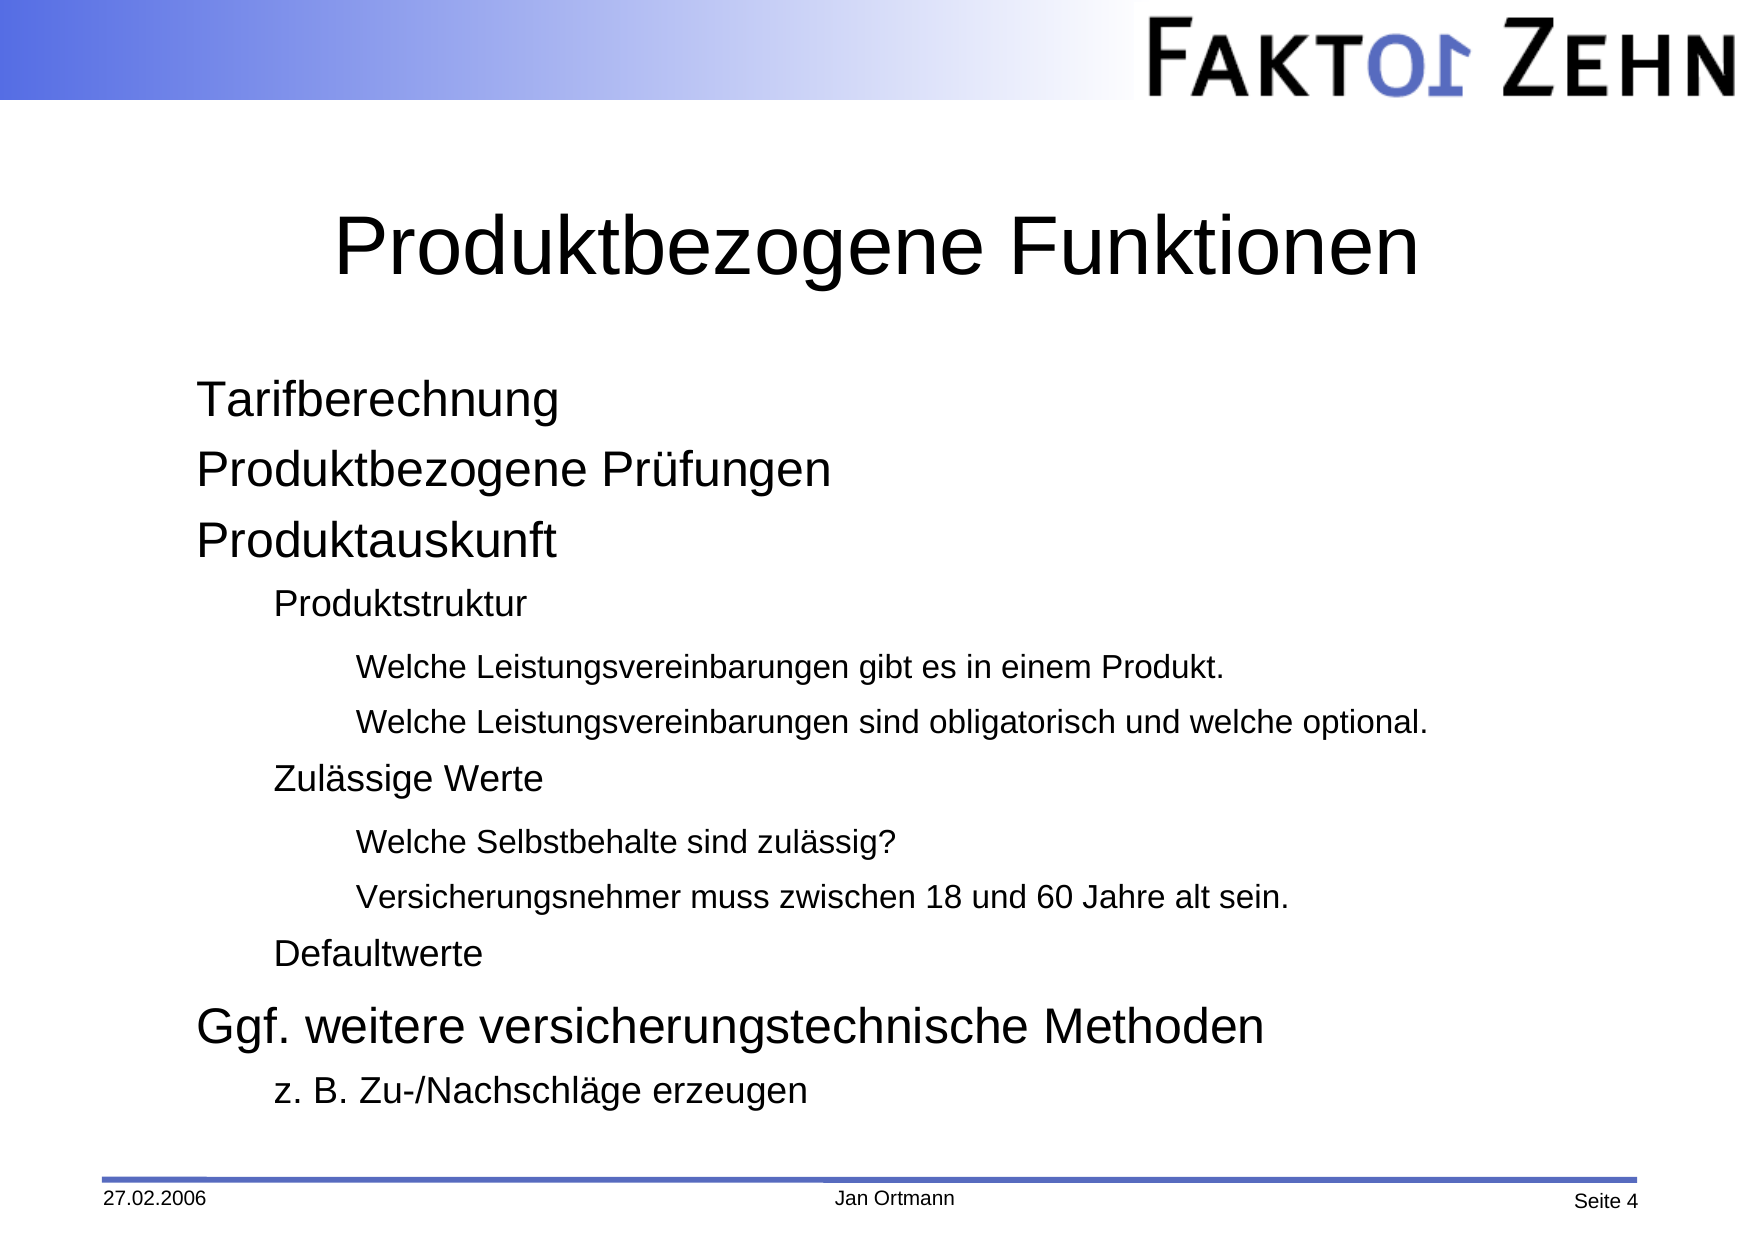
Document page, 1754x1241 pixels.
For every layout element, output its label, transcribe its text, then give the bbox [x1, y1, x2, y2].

list Tarifberechnung Produktbezogene Prüfungen Produktauskunft Produktstruktur Welche Leistungsvereinbarungen gibt es in einem Produkt. Welche Leistungsvereinbarungen sind obligatorisch und welche optional. Zulässige Werte Welche Selbstbehalte sind zulässig? Versicherungsnehmer muss zwischen 18 und 60 Jahre alt sein. Defaultwerte Ggf. weitere versicherungstechnische Methoden z. B. Zu-/Nachschläge erzeugen [179, 371, 1576, 1152]
picture [1133, 2, 1749, 105]
title Produktbezogene Funktionen [179, 142, 1576, 349]
